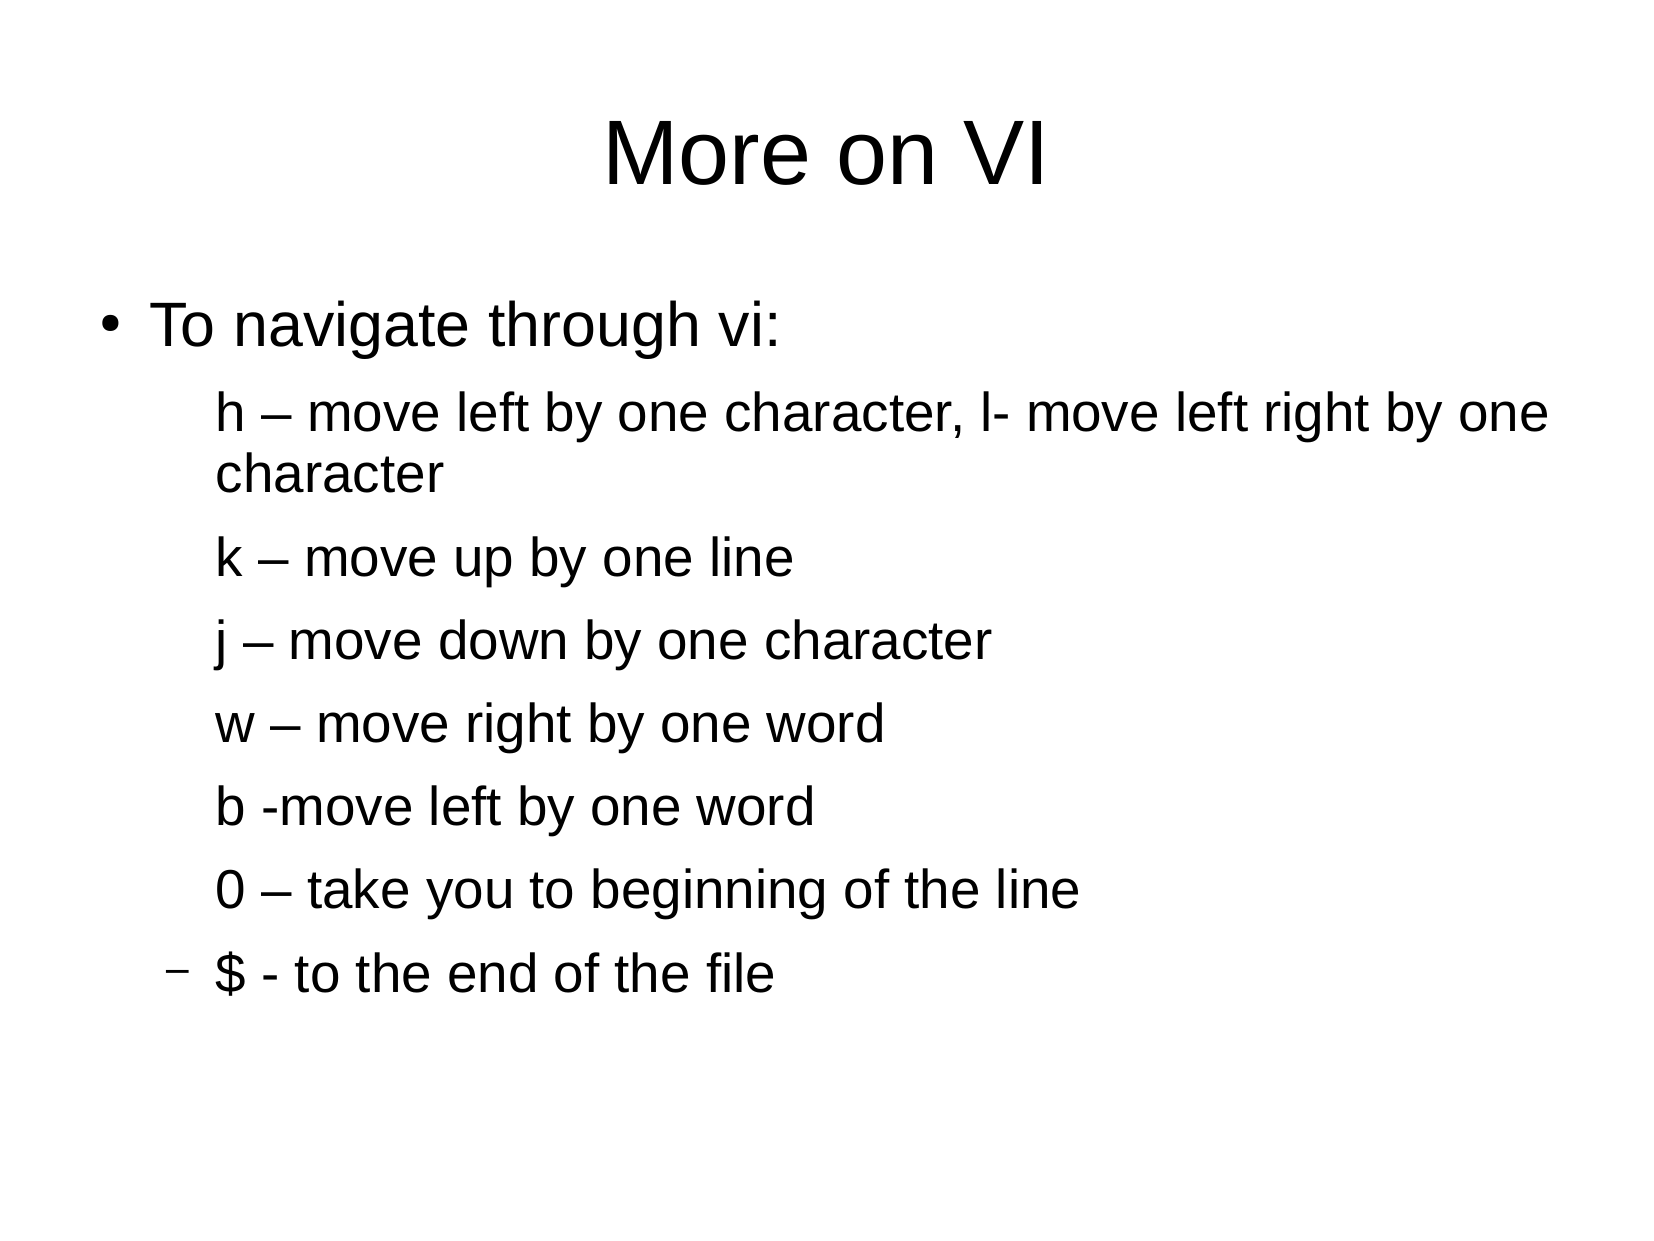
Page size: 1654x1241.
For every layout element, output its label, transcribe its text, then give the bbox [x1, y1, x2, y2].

title More on VI [82, 49, 1571, 257]
list To navigate through vi: h – move left by one character, l- move left right by one character k – move up by one line j – move down by one character w – move right by one word b -move left by one word 0 – take you to beginning of the line $ - to the end of the file [82, 290, 1571, 1010]
